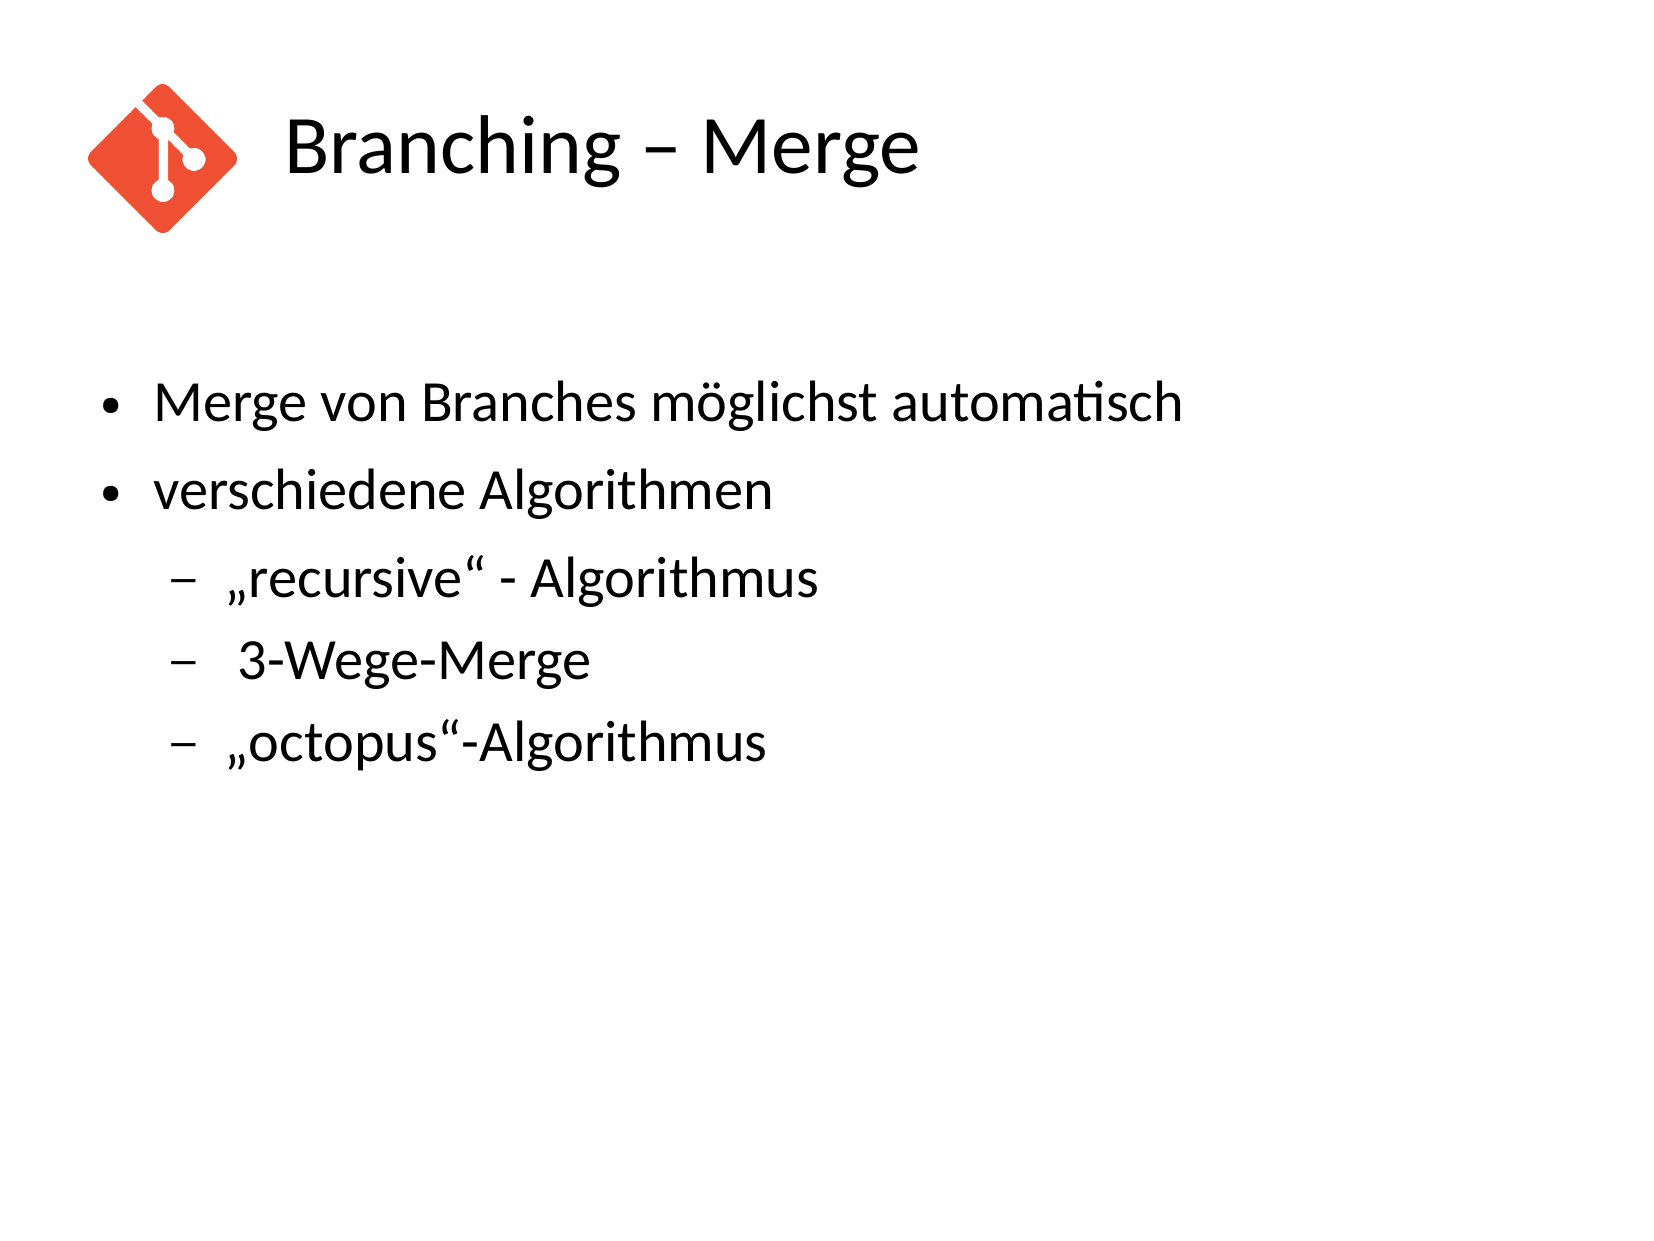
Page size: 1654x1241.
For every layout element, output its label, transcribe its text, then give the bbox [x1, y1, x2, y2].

picture [88, 84, 237, 233]
list Merge von Branches möglichst automatisch verschiedene Algorithmen „recursive“ - Algorithmus 3-Wege-Merge „octopus“-Algorithmus [82, 290, 1571, 1152]
title Branching – Merge [265, 49, 1571, 257]
